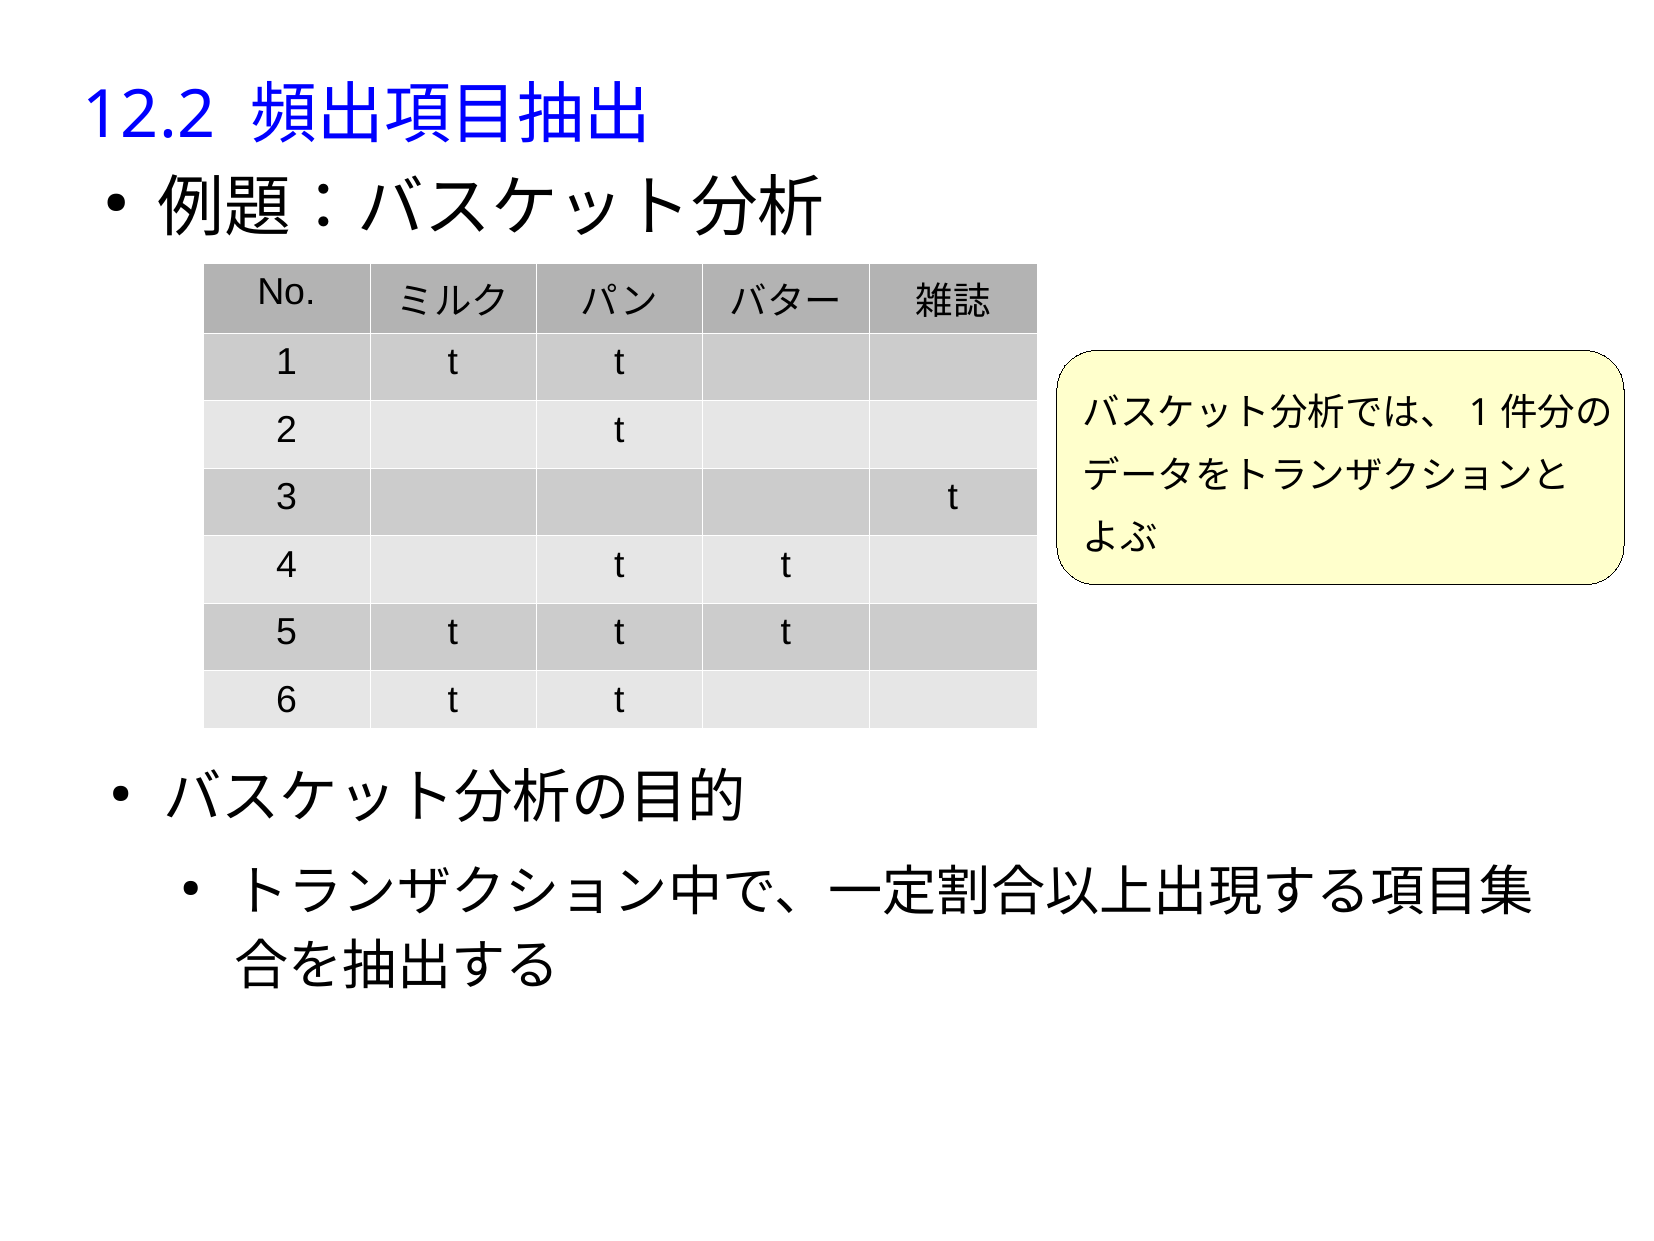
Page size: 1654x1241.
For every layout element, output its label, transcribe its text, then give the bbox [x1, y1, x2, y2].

table_cell t [537, 401, 702, 468]
table_cell t [537, 536, 702, 603]
table_cell 2 [204, 401, 370, 468]
table_cell [870, 536, 1037, 603]
table_header パン [537, 264, 702, 333]
table_cell [703, 671, 869, 728]
table_cell [703, 401, 869, 468]
table_cell [870, 604, 1037, 670]
table_header バター [703, 264, 869, 333]
table_cell t [371, 671, 536, 728]
table_cell [537, 469, 702, 535]
table_cell t [870, 469, 1037, 535]
table_cell t [703, 604, 869, 670]
table_header 雑誌 [870, 264, 1037, 333]
table_cell 6 [204, 671, 370, 728]
list 例題：バスケット分析 [86, 159, 1575, 260]
table_cell 3 [204, 469, 370, 535]
table_cell t [371, 334, 536, 400]
table_cell [371, 469, 536, 535]
table_cell [870, 671, 1037, 728]
table_cell [870, 401, 1037, 468]
table_cell [371, 401, 536, 468]
table_cell t [537, 604, 702, 670]
table_cell t [371, 604, 536, 670]
list バスケット分析の目的 トランザクション中で、一定割合以上出現する項目集合を抽出する [92, 755, 1581, 1024]
table_cell 5 [204, 604, 370, 670]
table_cell [870, 334, 1037, 400]
table_cell 4 [204, 536, 370, 603]
table_cell t [703, 536, 869, 603]
table_cell t [537, 671, 702, 728]
text_box バスケット分析では、1件分の データをトランザクションと よぶ [1056, 350, 1625, 585]
table_cell t [537, 334, 702, 400]
table_cell [703, 334, 869, 400]
table_header No. [204, 264, 370, 333]
title 12.2 頻出項目抽出 [82, 58, 1571, 166]
table_cell [371, 536, 536, 603]
table_cell [703, 469, 869, 535]
table_cell 1 [204, 334, 370, 400]
table_header ミルク [371, 264, 536, 333]
